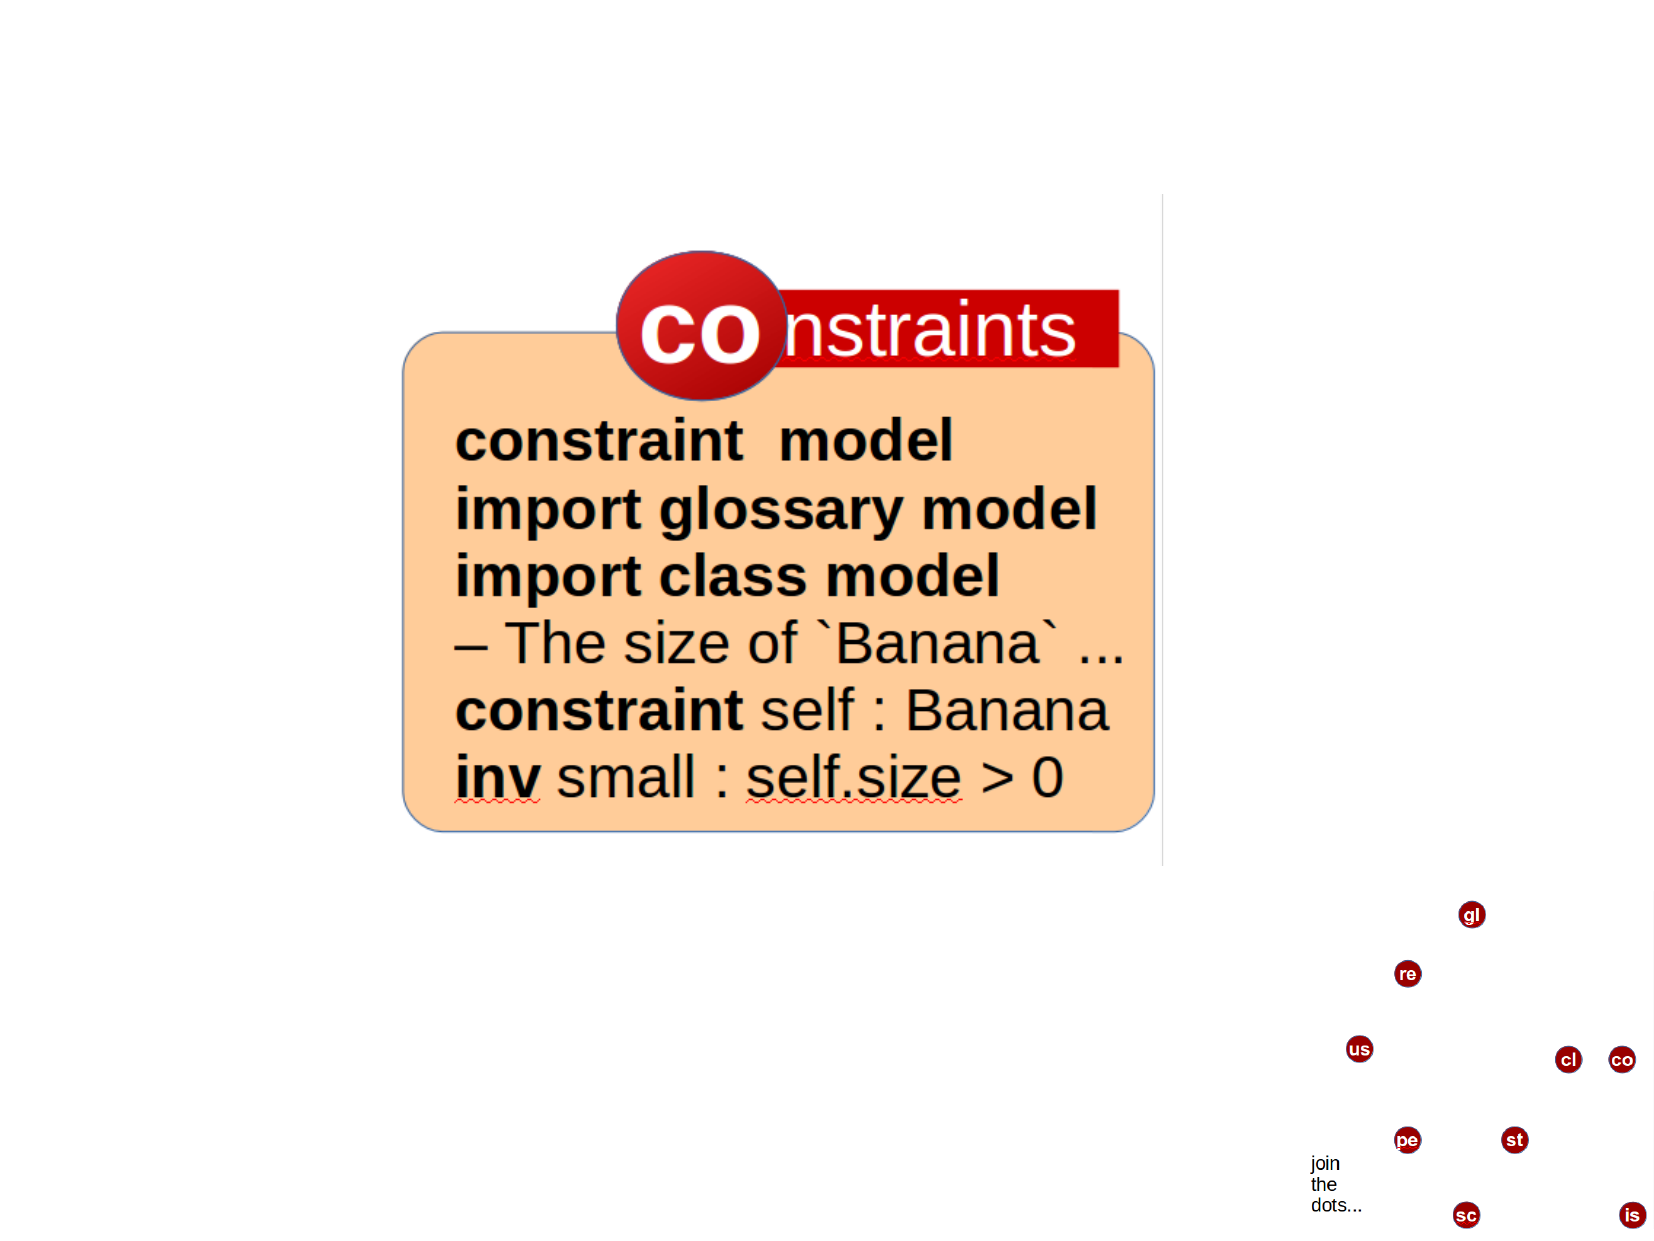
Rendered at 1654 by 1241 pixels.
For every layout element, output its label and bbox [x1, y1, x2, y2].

picture [395, 194, 1164, 866]
picture [1305, 891, 1654, 1229]
